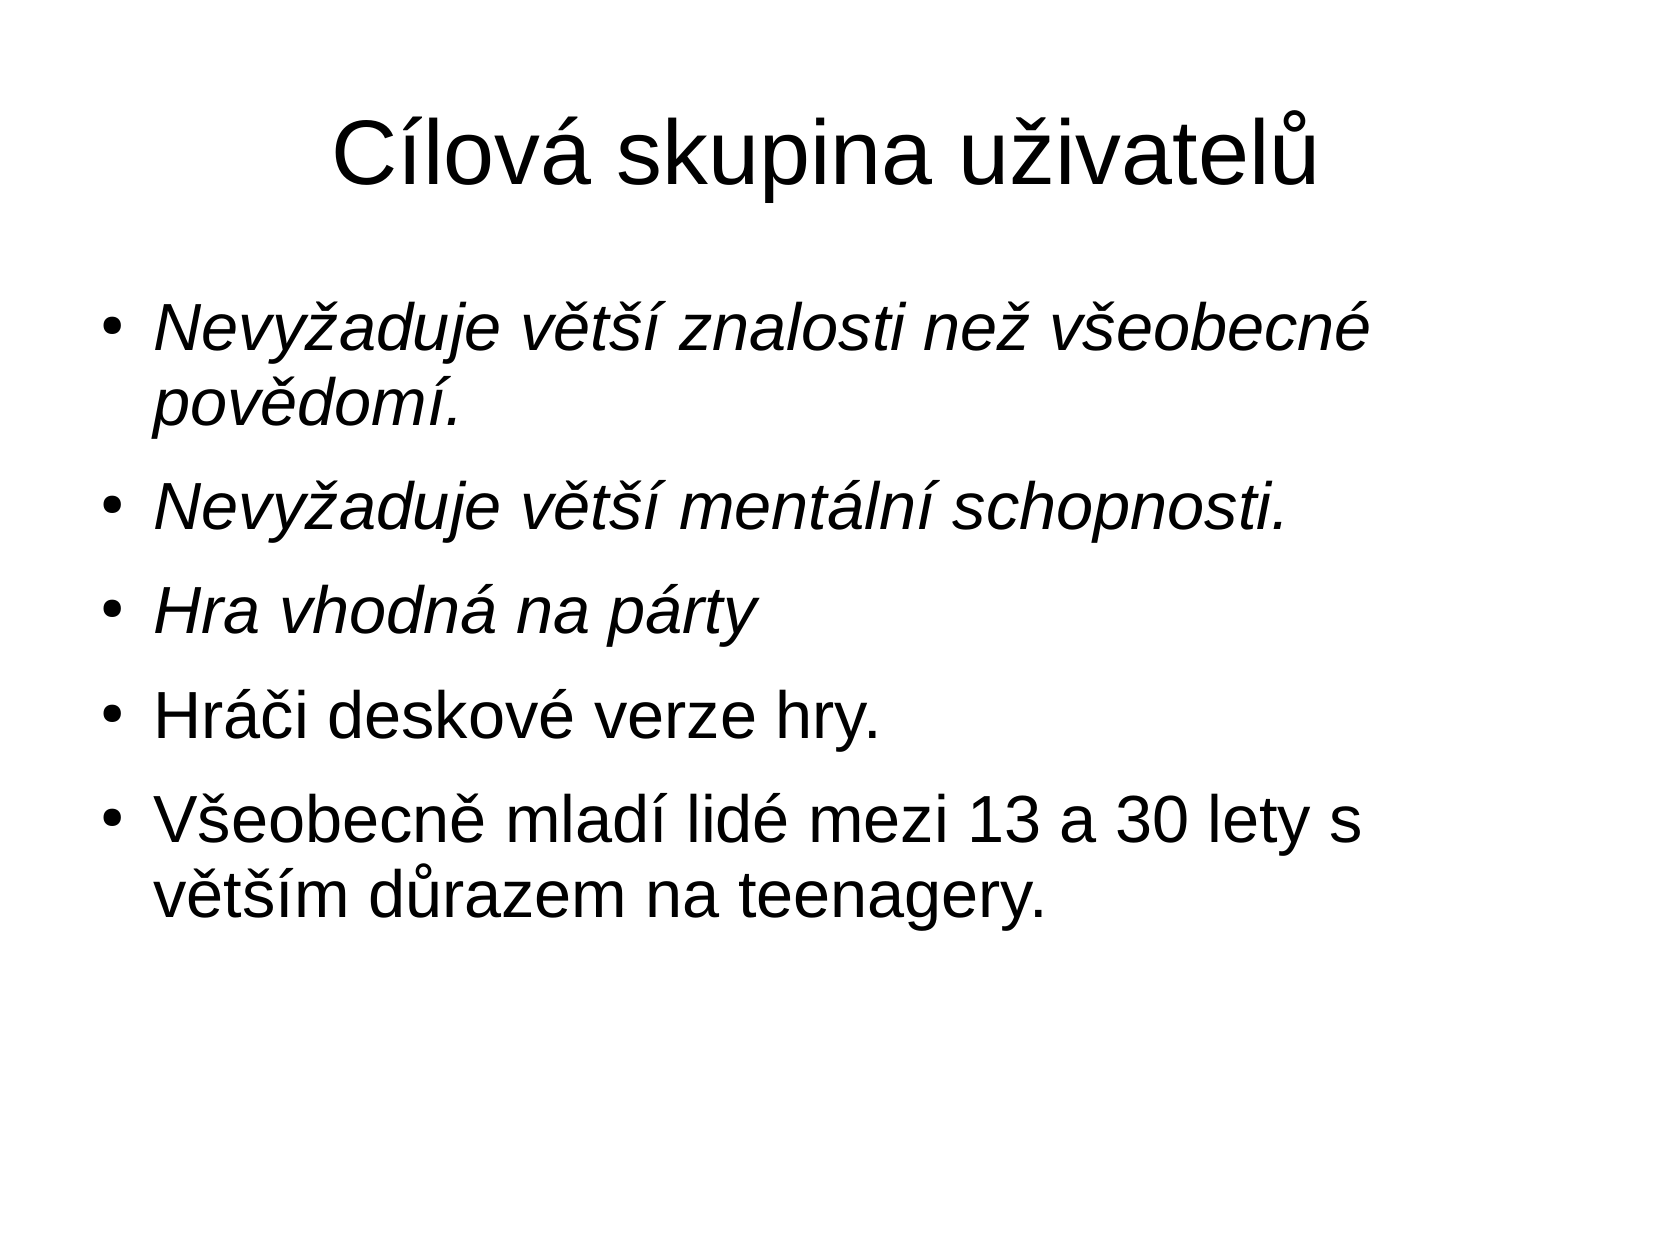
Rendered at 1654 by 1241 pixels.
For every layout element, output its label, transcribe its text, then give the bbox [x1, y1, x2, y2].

list Nevyžaduje větší znalosti než všeobecné povědomí. Nevyžaduje větší mentální schopnosti. Hra vhodná na párty Hráči deskové verze hry. Všeobecně mladí lidé mezi 13 a 30 lety s větším důrazem na teenagery. [82, 290, 1571, 1010]
title Cílová skupina uživatelů [82, 49, 1571, 257]
